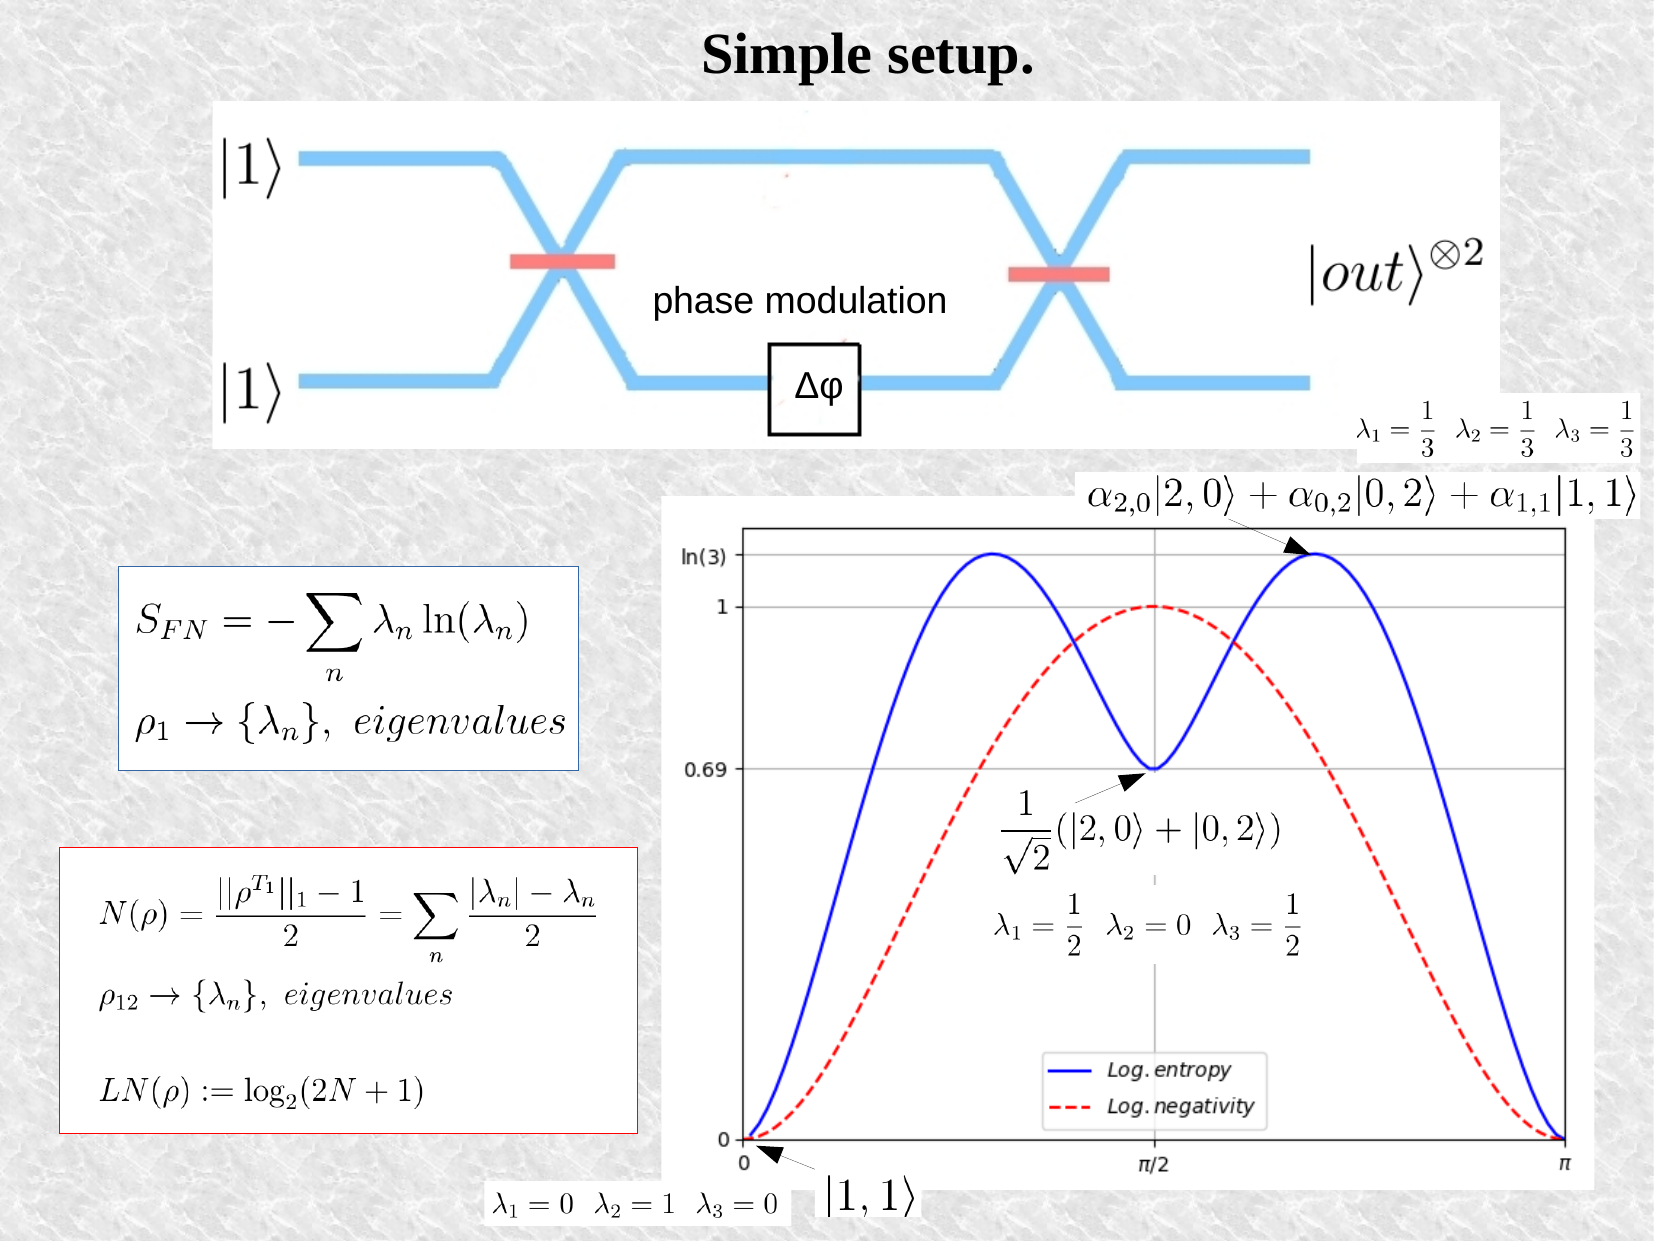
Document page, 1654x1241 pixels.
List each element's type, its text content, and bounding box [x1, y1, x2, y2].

text_box phase modulation [637, 271, 969, 336]
picture [0, 0, 1654, 1241]
text_box Δφ [779, 357, 875, 414]
title Simple setup. [602, 13, 1134, 95]
